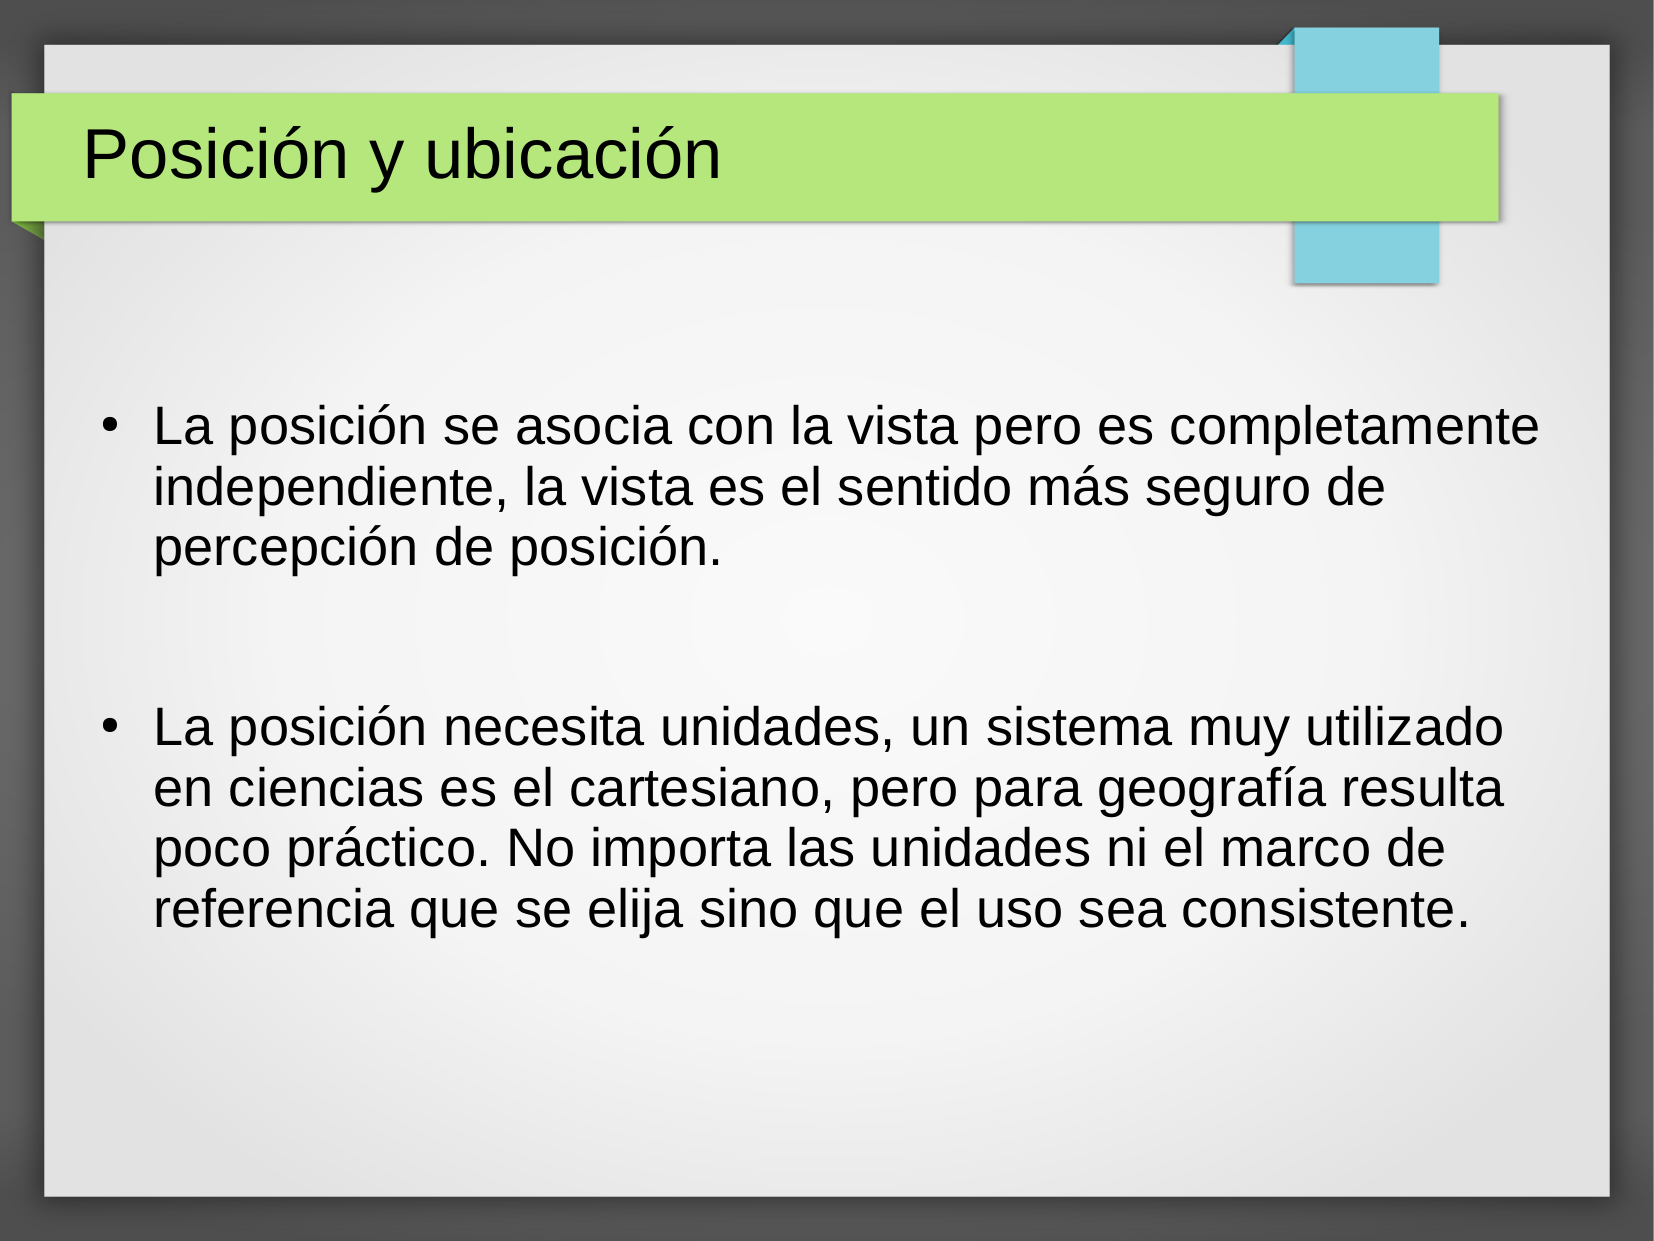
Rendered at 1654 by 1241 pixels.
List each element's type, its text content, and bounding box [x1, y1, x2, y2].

title Posición y ubicación [82, 94, 1264, 213]
picture [0, 0, 1654, 1241]
list La posición se asocia con la vista pero es completamente independiente, la vista es el sentido más seguro de percepción de posición. La posición necesita unidades, un sistema muy utilizado en ciencias es el cartesiano, pero para geografía resulta poco práctico. No importa las unidades ni el marco de referencia que se elija sino que el uso sea consistente. [82, 395, 1571, 1001]
